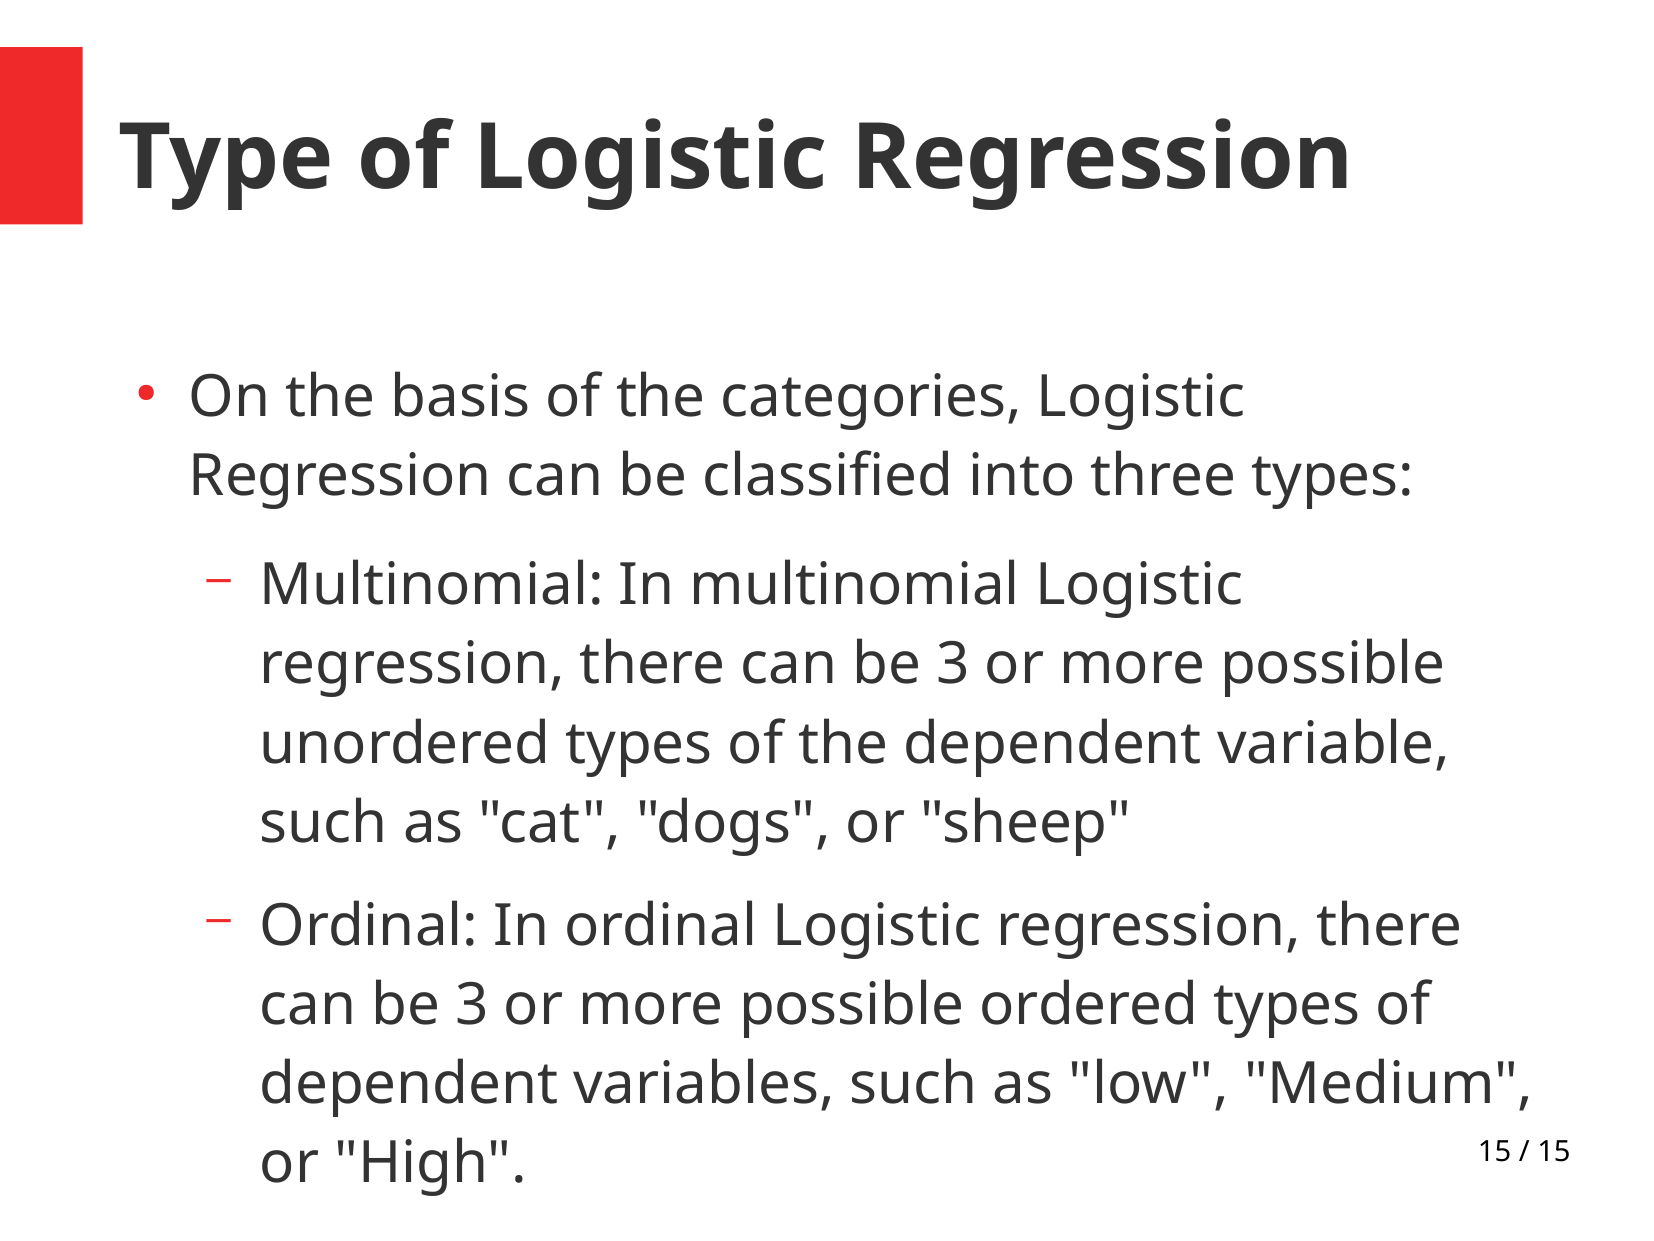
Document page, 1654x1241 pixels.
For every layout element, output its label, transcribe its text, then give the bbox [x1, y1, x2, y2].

title Type of Logistic Regression [118, 49, 1571, 257]
list On the basis of the categories, Logistic Regression can be classified into three types: Multinomial: In multinomial Logistic regression, there can be 3 or more possible unordered types of the dependent variable, such as "cat", "dogs", or "sheep" Ordinal: In ordinal Logistic regression, there can be 3 or more possible ordered types of dependent variables, such as "low", "Medium", or "High". [118, 354, 1536, 1074]
